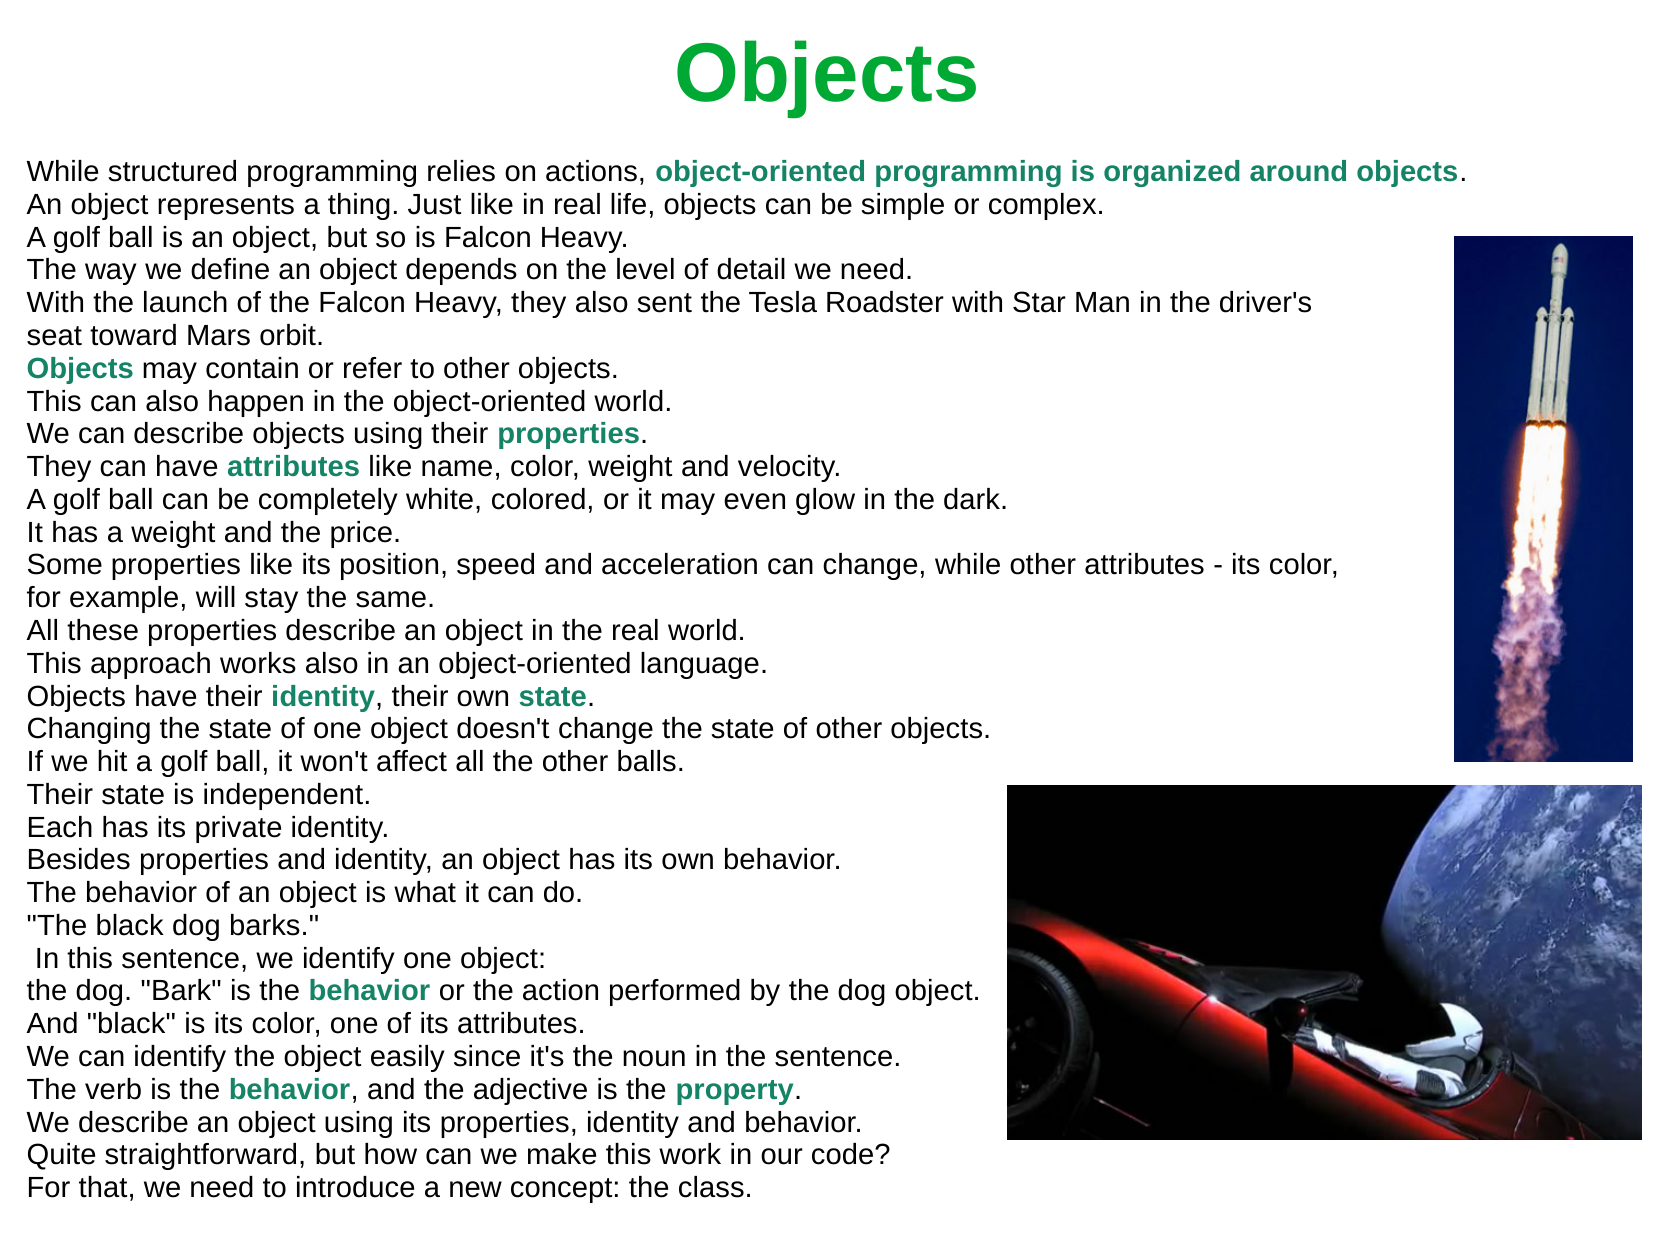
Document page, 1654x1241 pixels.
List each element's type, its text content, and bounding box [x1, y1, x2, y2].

picture [1454, 236, 1633, 762]
picture [1007, 785, 1642, 1140]
text_box While structured programming relies on actions, object-oriented programming is organized around objects. An object represents a thing. Just like in real life, objects can be simple or complex. A golf ball is an object, but so is Falcon Heavy. The way we define an object depends on the level of detail we need. With the launch of the Falcon Heavy, they also sent the Tesla Roadster with Star Man in the driver's seat toward Mars orbit. Objects may contain or refer to other objects. This can also happen in the object-oriented world. We can describe objects using their properties. They can have attributes like name, color, weight and velocity. A golf ball can be completely white, colored, or it may even glow in the dark. It has a weight and the price. Some properties like its position, speed and acceleration can change, while other attributes - its color, for example, will stay the same. All these properties describe an object in the real world. This approach works also in an object-oriented language. Objects have their identity, their own state. Changing the state of one object doesn't change the state of other objects. If we hit a golf ball, it won't affect all the other balls. Their state is independent. Each has its private identity. Besides properties and identity, an object has its own behavior. The behavior of an object is what it can do. "The black dog barks." In this sentence, we identify one object: the dog. "Bark" is the behavior or the action performed by the dog object. And "black" is its color, one of its attributes. We can identify the object easily since it's the noun in the sentence. The verb is the behavior, and the adjective is the property. We describe an object using its properties, identity and behavior. Quite straightforward, but how can we make this work in our code? For that, we need to introduce a new concept: the class. [11, 147, 1636, 1212]
title Objects [82, 25, 1571, 147]
